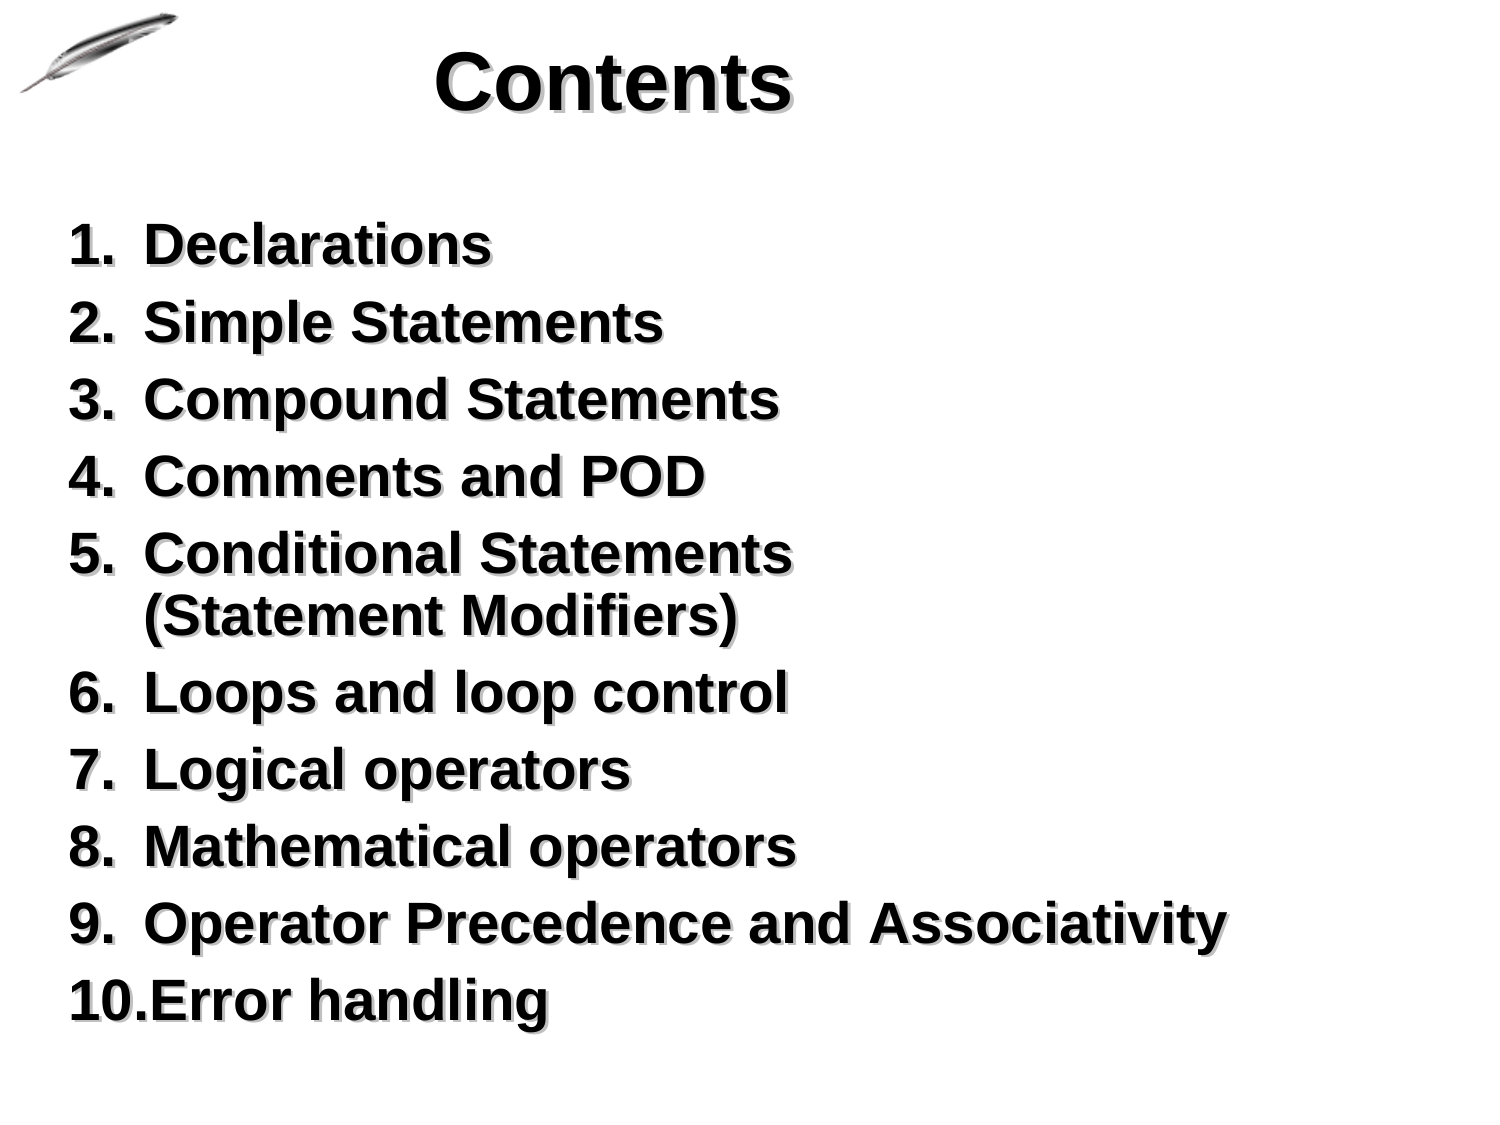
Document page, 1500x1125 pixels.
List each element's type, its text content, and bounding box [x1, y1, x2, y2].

list Declarations Simple Statements Compound Statements Comments and POD Conditional Statements (Statement Modifiers) Loops and loop control Logical operators Mathematical operators Operator Precedence and Associativity Error handling [53, 208, 1447, 1083]
title Contents [419, 11, 1459, 161]
picture [16, 11, 184, 95]
